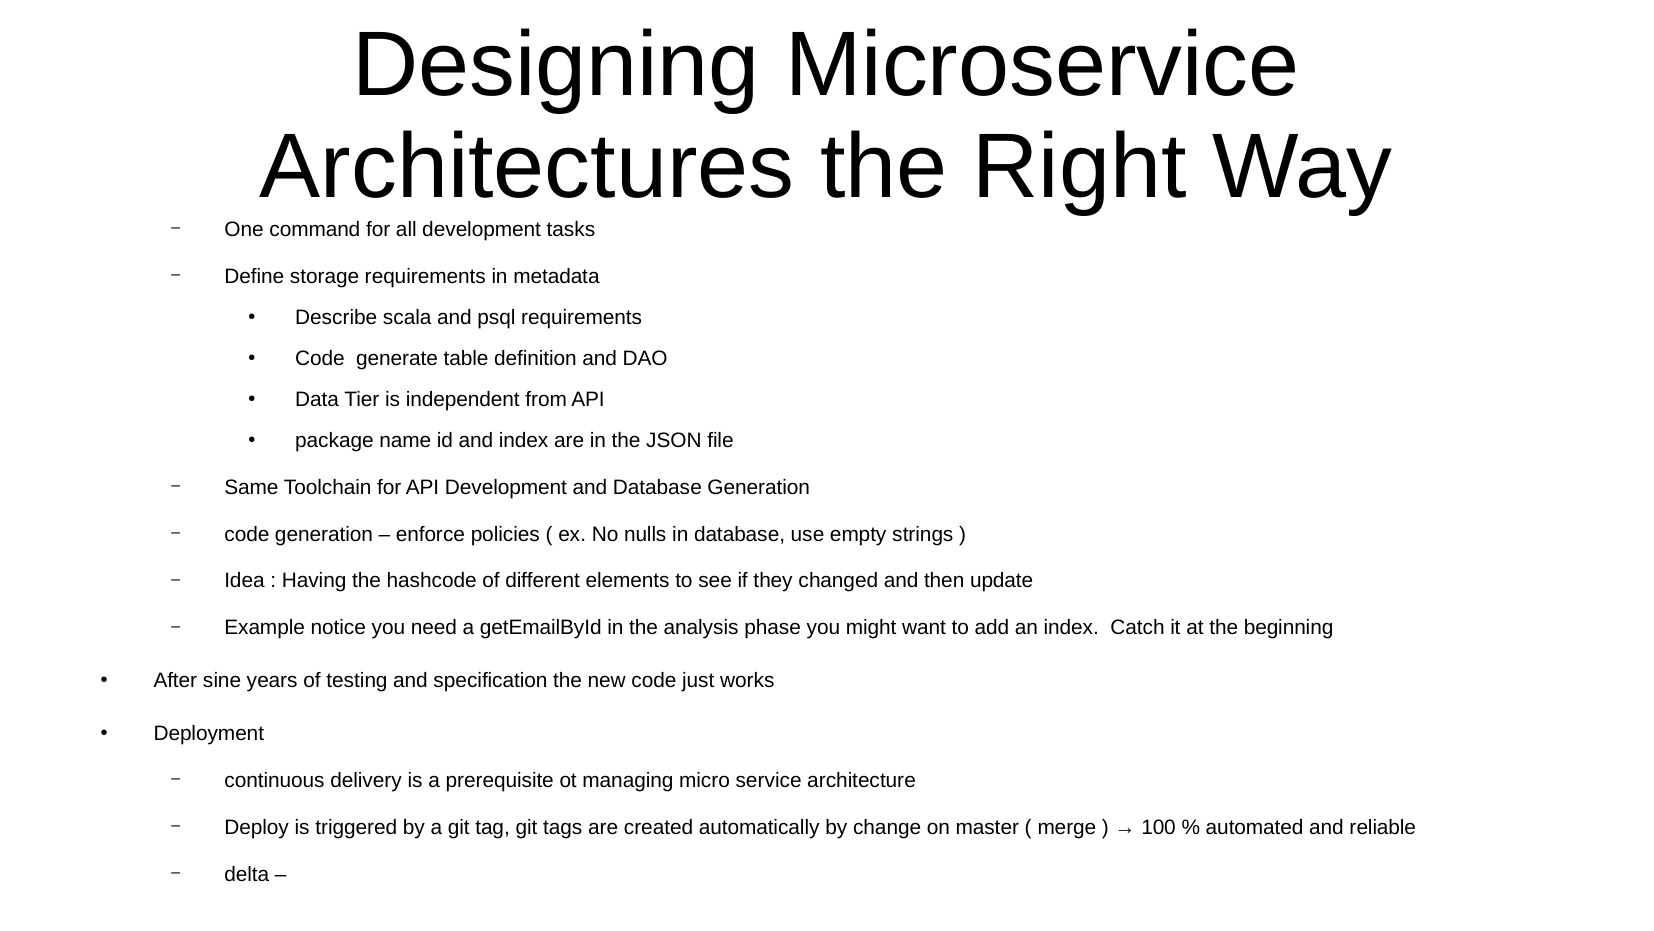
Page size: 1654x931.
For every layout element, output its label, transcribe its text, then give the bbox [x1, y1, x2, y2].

title Designing Microservice Architectures the Right Way [82, 12, 1571, 217]
list One command for all development tasks Define storage requirements in metadata Describe scala and psql requirements Code generate table definition and DAO Data Tier is independent from API package name id and index are in the JSON file Same Toolchain for API Development and Database Generation code generation – enforce policies ( ex. No nulls in database, use empty strings ) Idea : Having the hashcode of different elements to see if they changed and then update Example notice you need a getEmailById in the analysis phase you might want to add an index. Catch it at the beginning After sine years of testing and specification the new code just works Deployment continuous delivery is a prerequisite ot managing micro service architecture Deploy is triggered by a git tag, git tags are created automatically by change on master ( merge ) → 100 % automated and reliable delta – [82, 217, 1636, 916]
